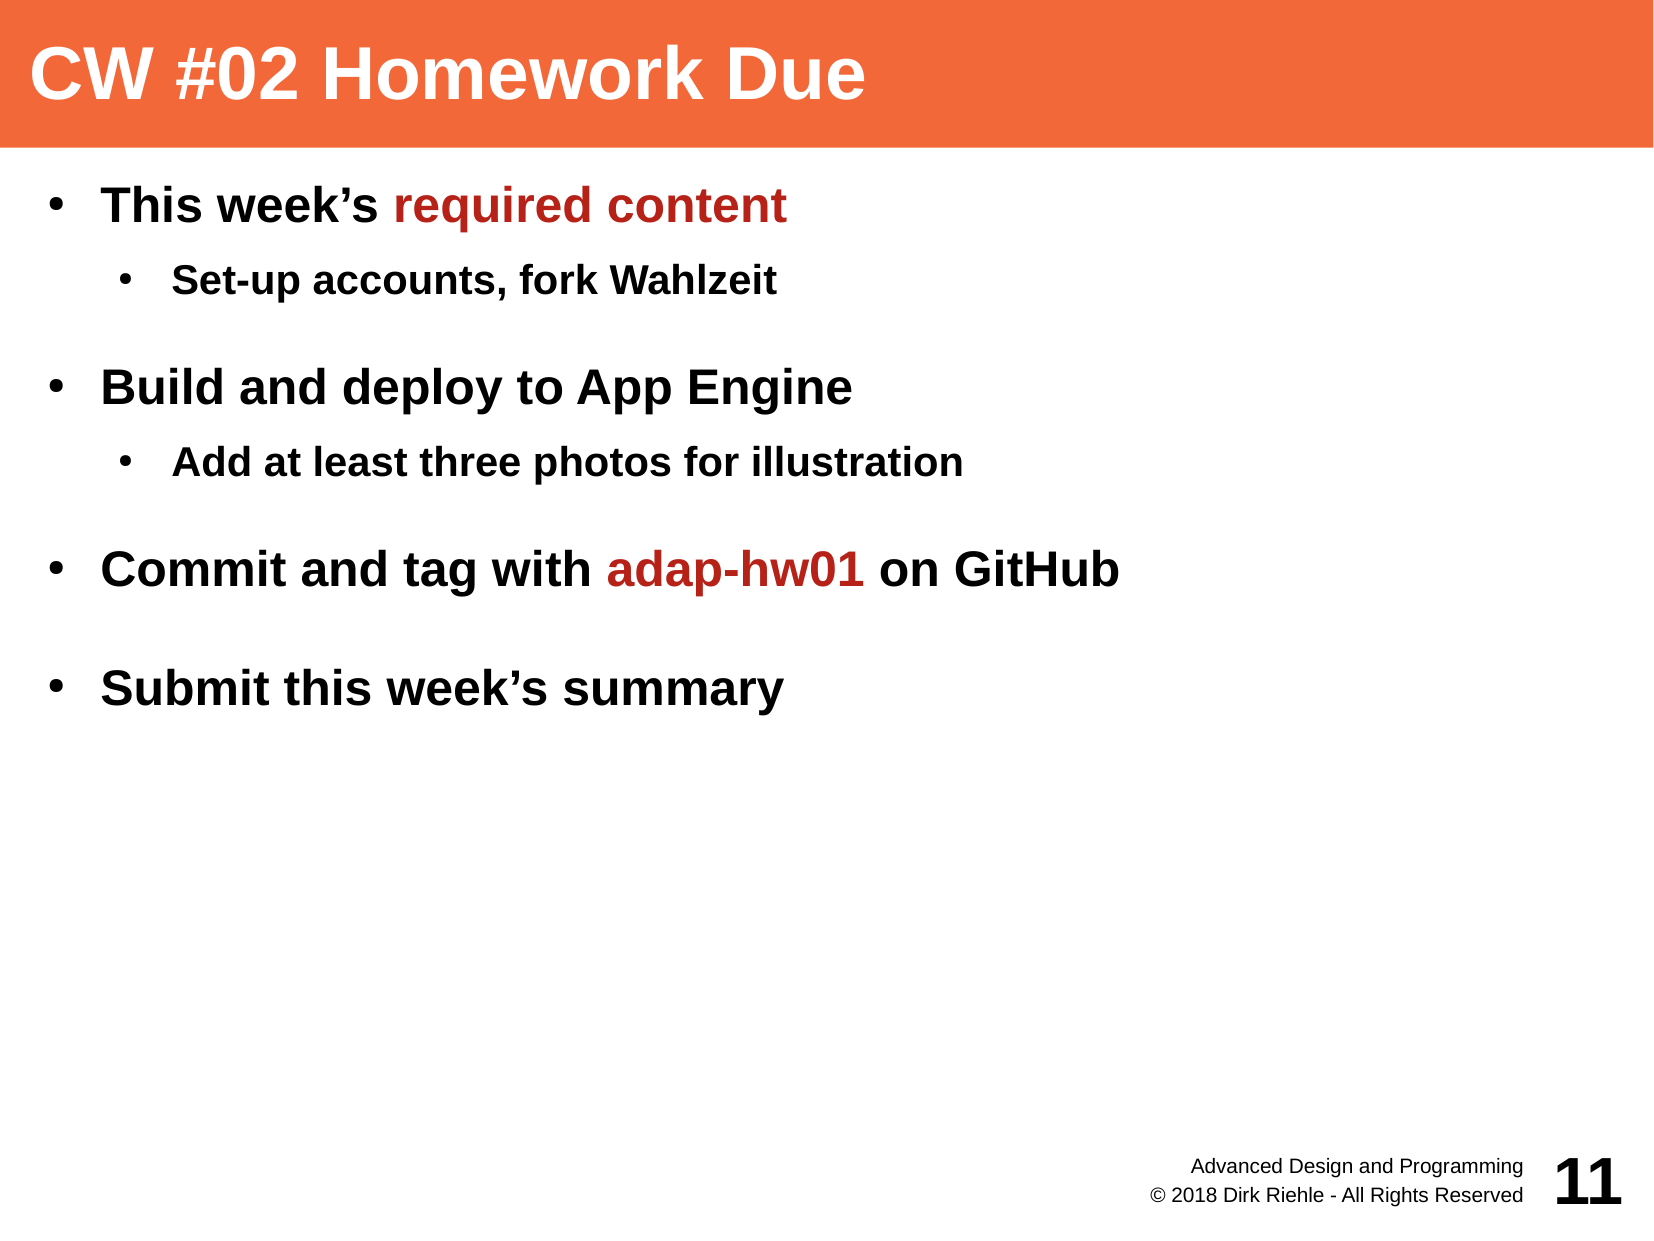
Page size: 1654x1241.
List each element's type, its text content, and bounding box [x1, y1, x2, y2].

title CW #02 Homework Due [0, 0, 1654, 148]
list This week’s required content Set-up accounts, fork Wahlzeit Build and deploy to App Engine Add at least three photos for illustration Commit and tag with adap-hw01 on GitHub Submit this week’s summary [29, 177, 1625, 1211]
